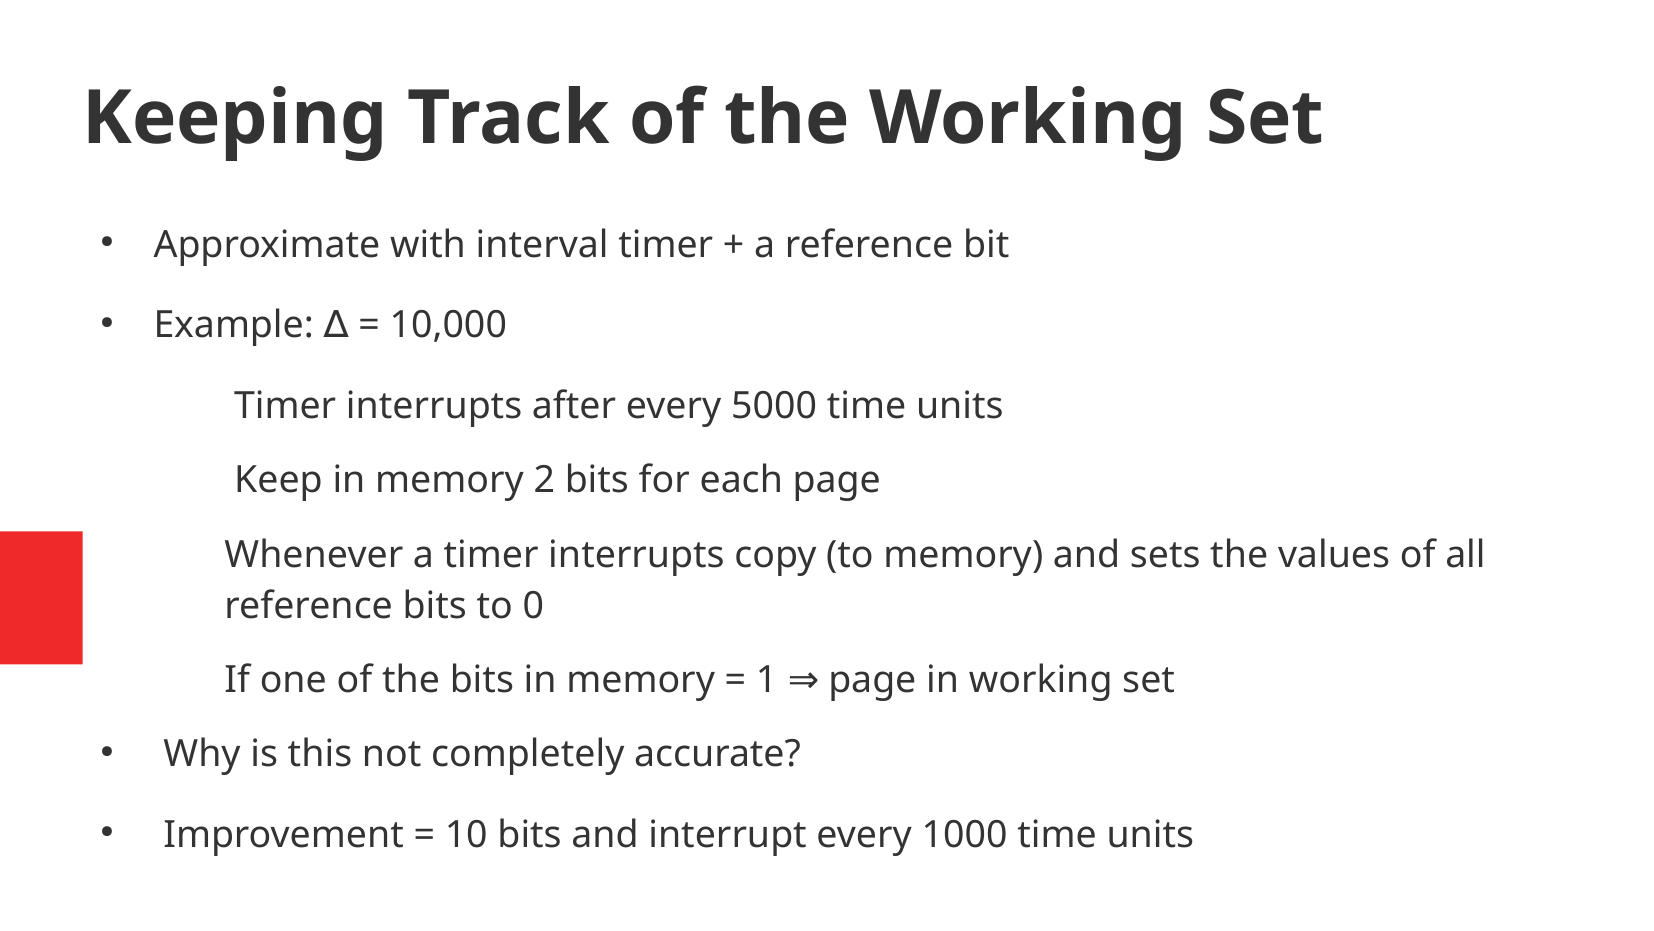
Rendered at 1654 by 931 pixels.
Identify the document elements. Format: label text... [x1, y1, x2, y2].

title Keeping Track of the Working Set [82, 37, 1571, 193]
list Approximate with interval timer + a reference bit Example: ∆ = 10,000 Timer interrupts after every 5000 time units Keep in memory 2 bits for each page Whenever a timer interrupts copy (to memory) and sets the values of all reference bits to 0 If one of the bits in memory = 1 ⇒ page in working set Why is this not completely accurate? Improvement = 10 bits and interrupt every 1000 time units [82, 217, 1595, 910]
